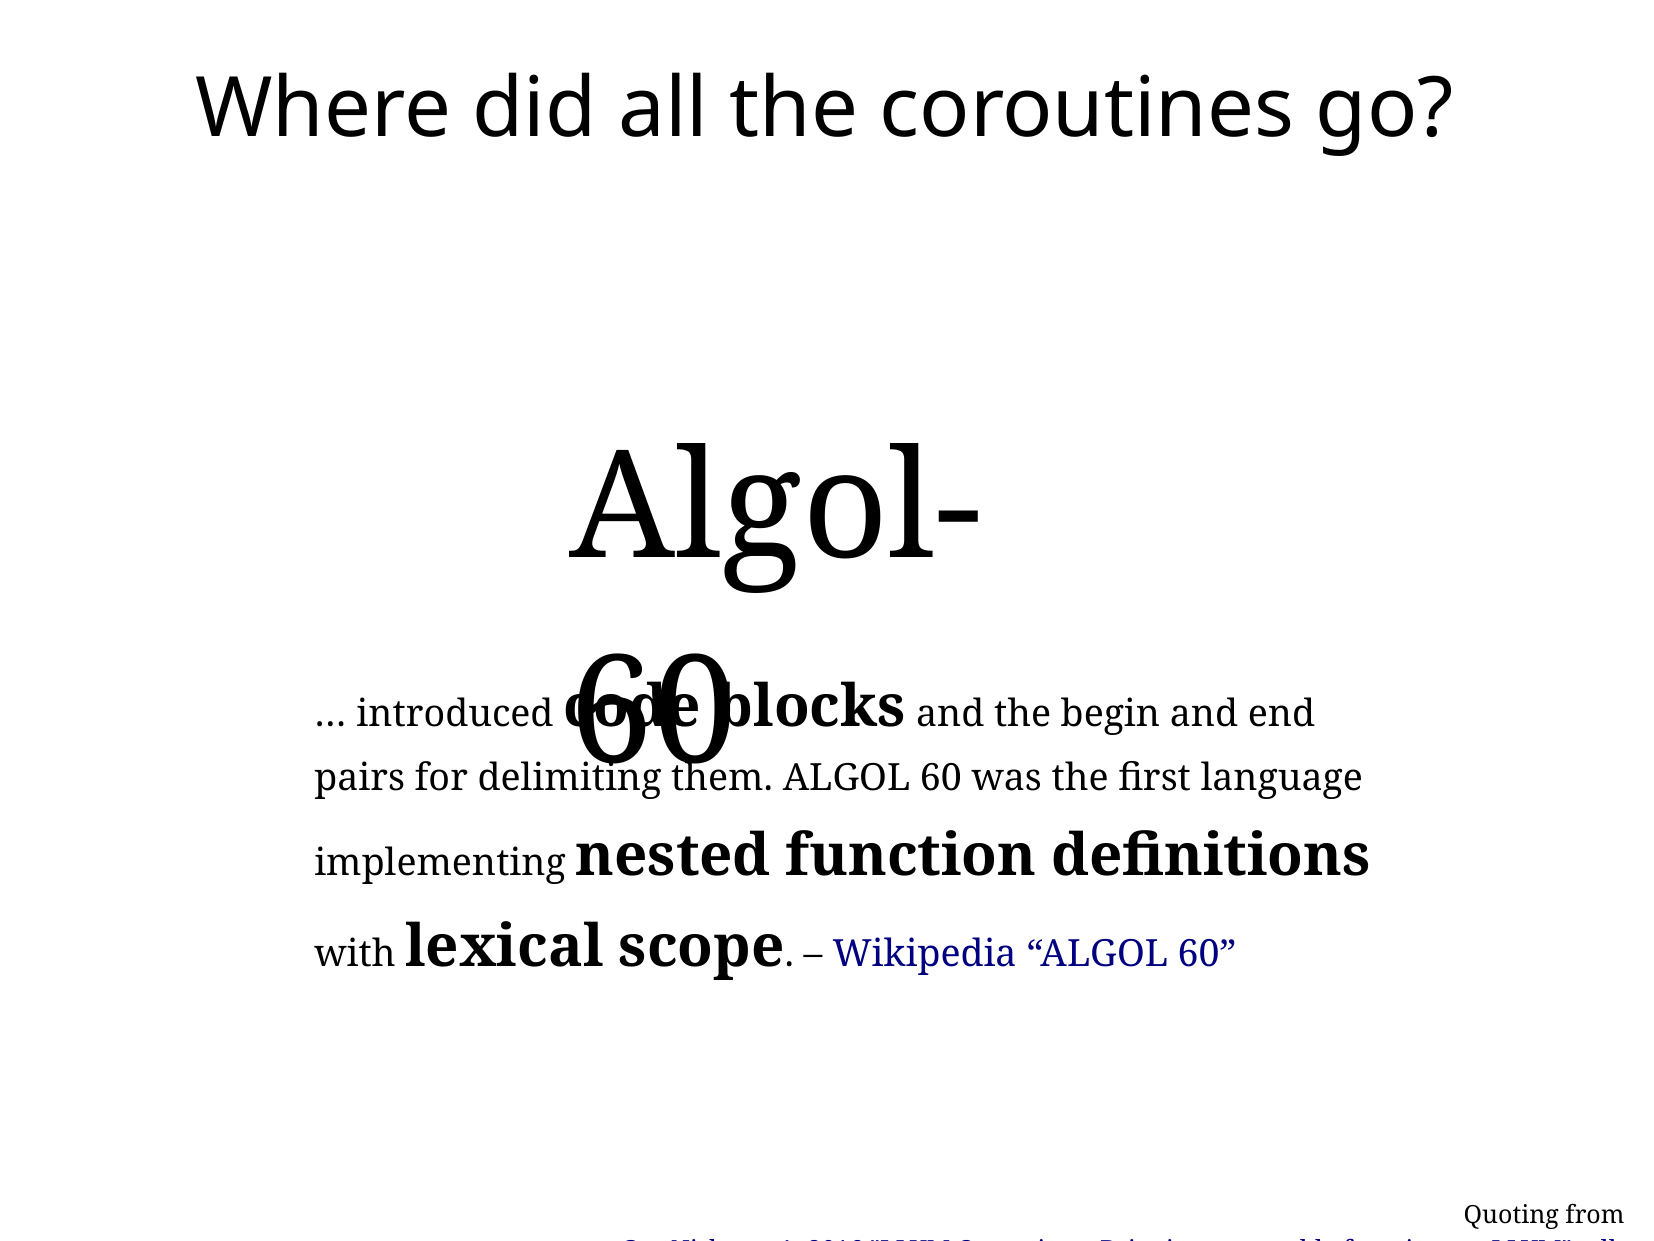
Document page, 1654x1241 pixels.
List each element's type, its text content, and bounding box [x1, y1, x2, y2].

text_box … introduced code blocks and the begin and end pairs for delimiting them. ALGOL 60 was the first language implementing nested function definitions with lexical scope. – Wikipedia “ALGOL 60” [299, 644, 1395, 971]
text_box Where did all the coroutines go? [30, 39, 1621, 211]
text_box Algol-60 [555, 390, 1111, 556]
text_box Quoting from Gor Nishanov's 2016 "LLVM Coroutines: Bringing resumable functions to LLVM" talk. [581, 1189, 1647, 1241]
